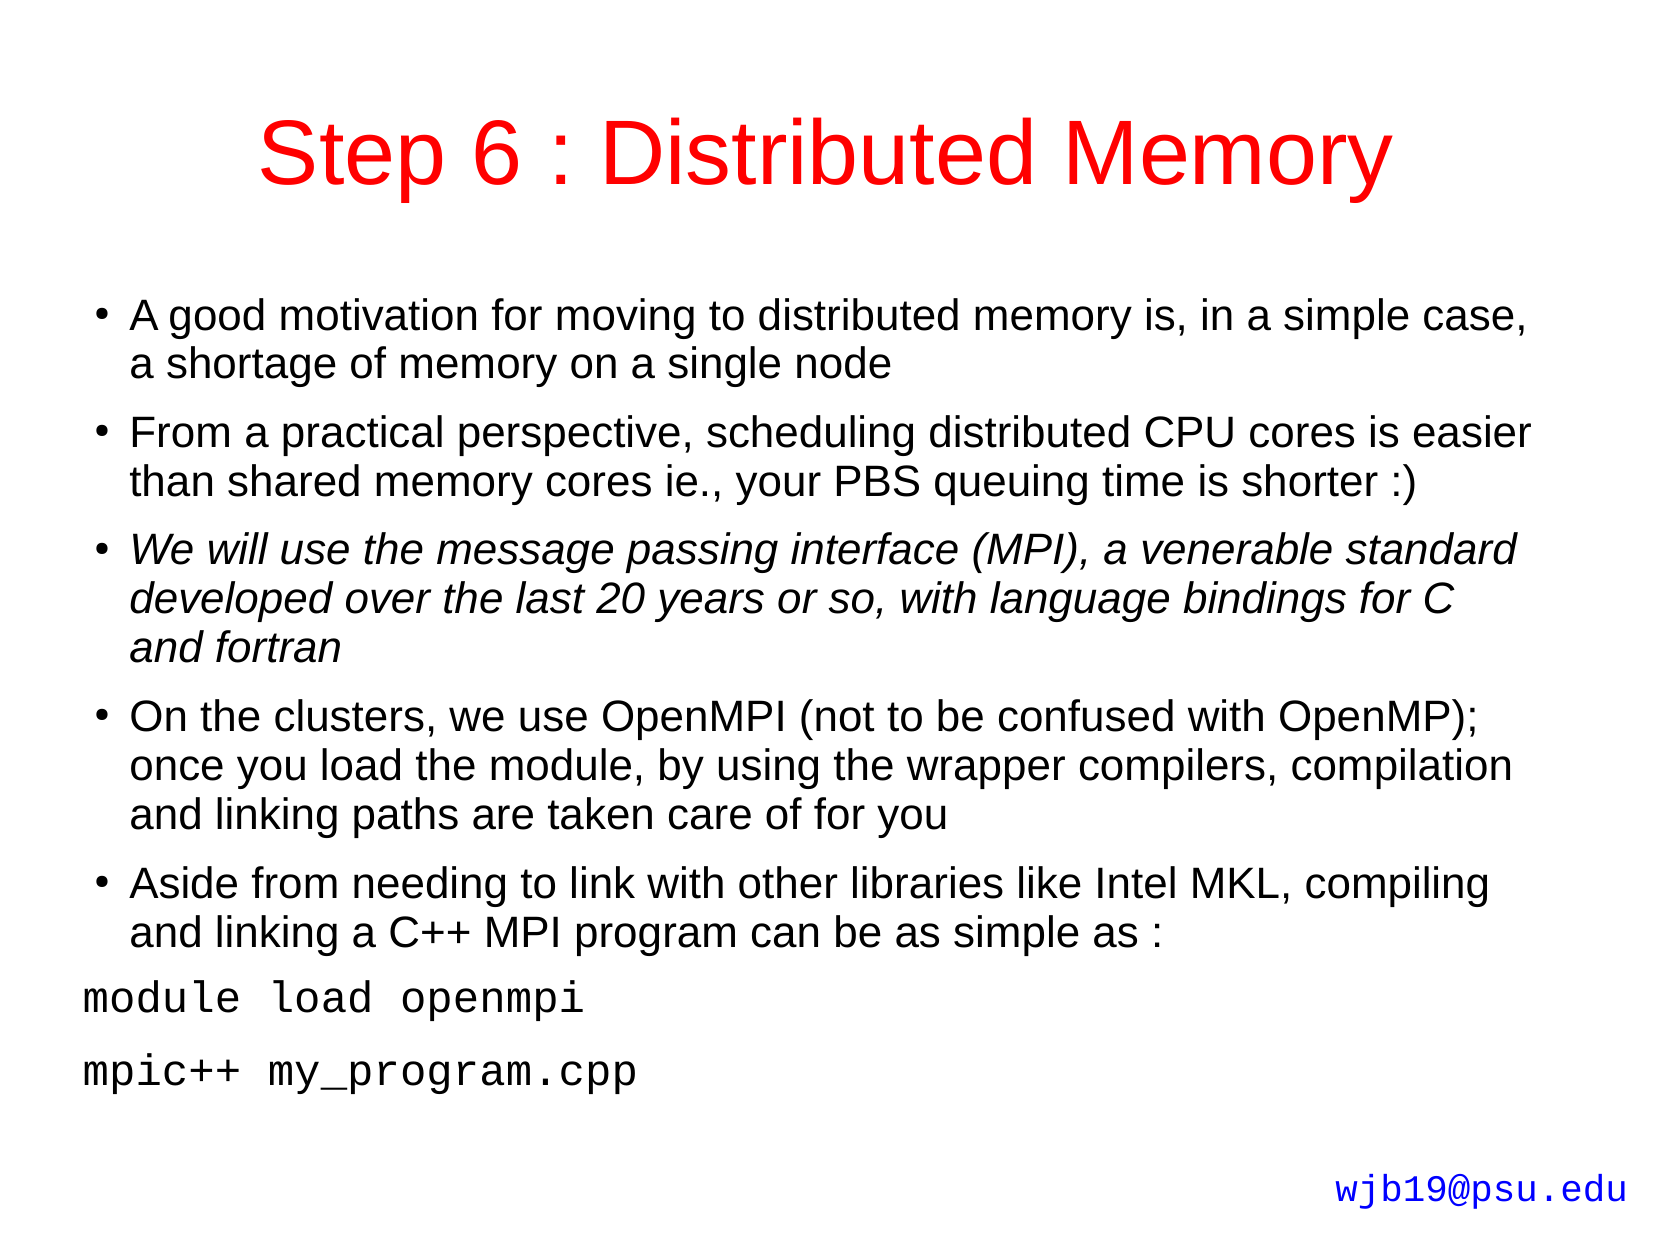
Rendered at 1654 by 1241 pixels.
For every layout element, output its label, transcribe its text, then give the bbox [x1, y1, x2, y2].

list A good motivation for moving to distributed memory is, in a simple case, a shortage of memory on a single node From a practical perspective, scheduling distributed CPU cores is easier than shared memory cores ie., your PBS queuing time is shorter :) We will use the message passing interface (MPI), a venerable standard developed over the last 20 years or so, with language bindings for C and fortran On the clusters, we use OpenMPI (not to be confused with OpenMP); once you load the module, by using the wrapper compilers, compilation and linking paths are taken care of for you Aside from needing to link with other libraries like Intel MKL, compiling and linking a C++ MPI program can be as simple as : module load openmpi mpic++ my_program.cpp [82, 290, 1538, 1156]
text_box wjb19@psu.edu [1320, 1162, 1643, 1220]
title Step 6 : Distributed Memory [82, 49, 1571, 257]
